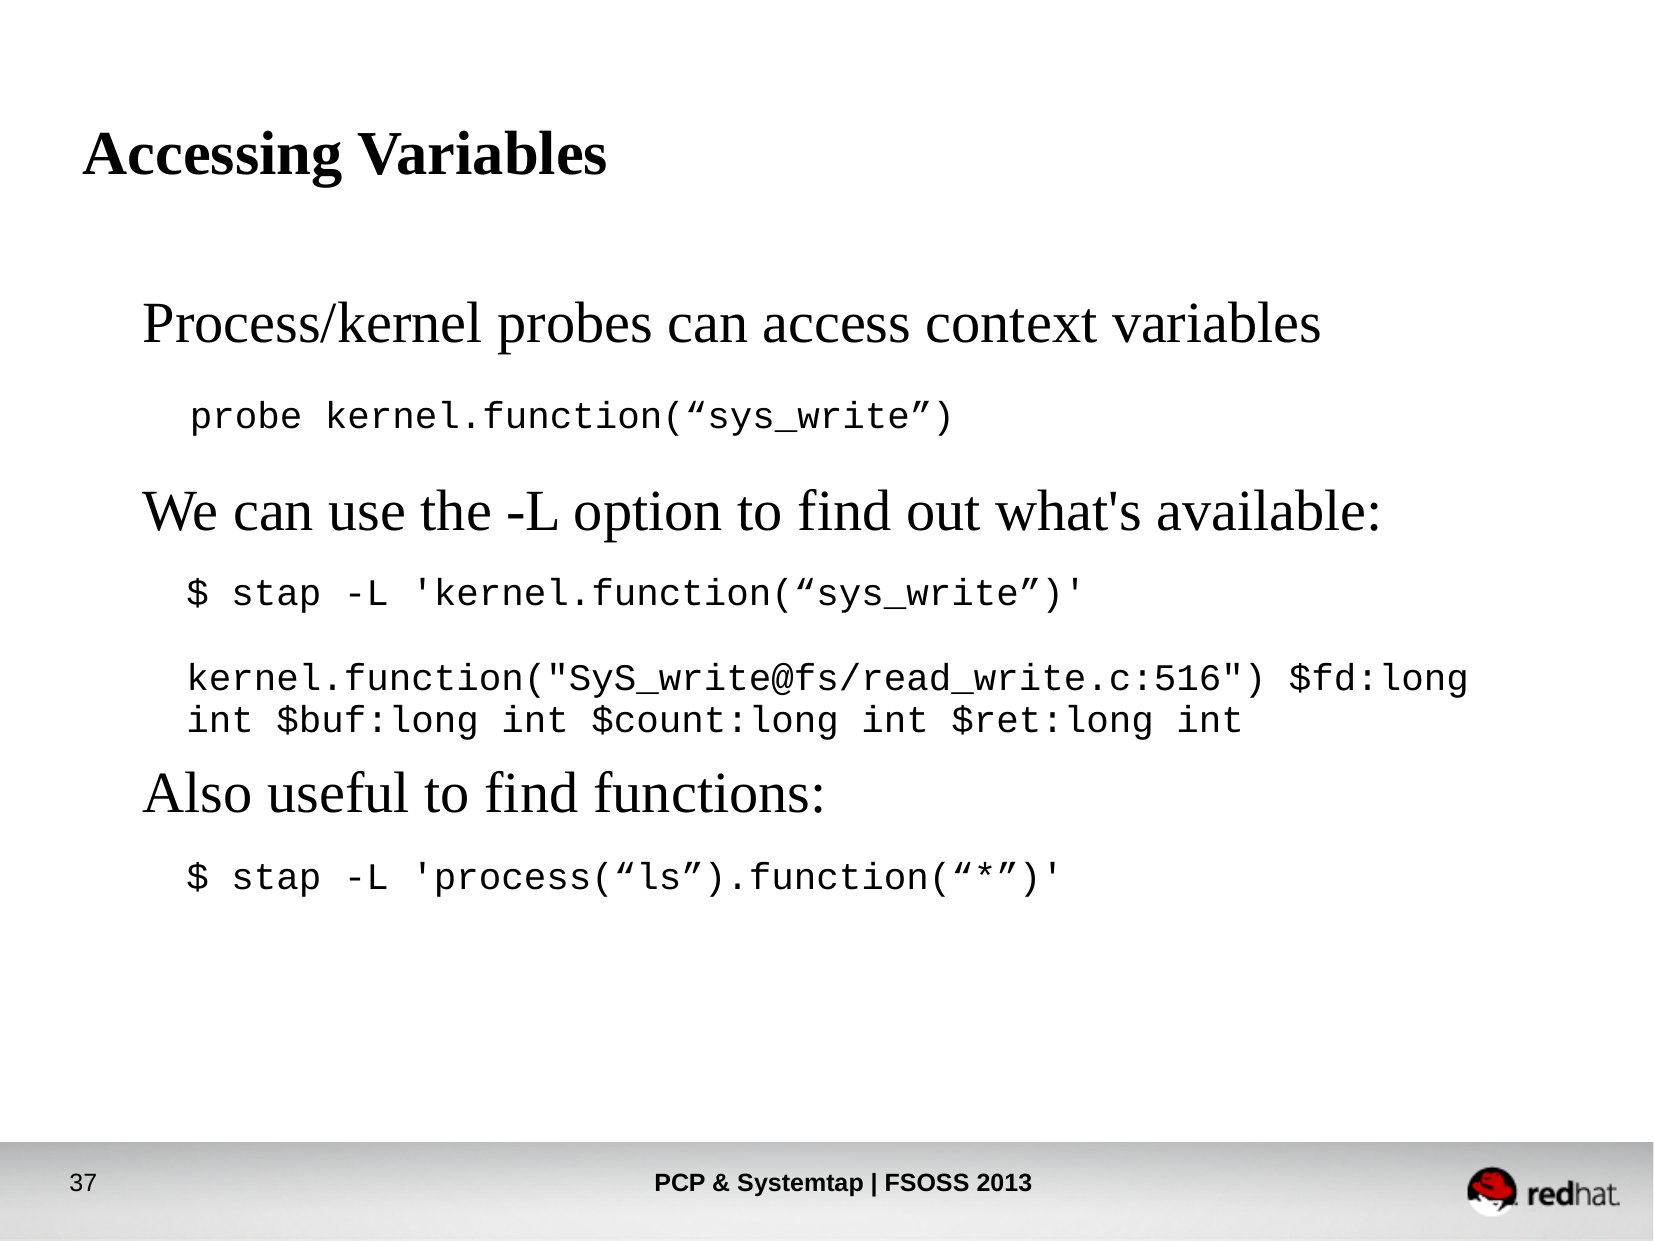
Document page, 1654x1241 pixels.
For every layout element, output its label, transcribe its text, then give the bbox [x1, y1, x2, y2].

text_box $ stap -L 'process(“ls”).function(“*”)' [171, 850, 1516, 926]
picture [0, 1142, 1654, 1241]
text_box $ stap -L 'kernel.function(“sys_write”)' kernel.function("SyS_write@fs/read_write.c:516") $fd:long int $buf:long int $count:long int $ret:long int [171, 566, 1516, 794]
text_box probe kernel.function(“sys_write”) [130, 390, 1474, 466]
list Process/kernel probes can access context variables We can use the -L option to find out what's available: Also useful to find functions: [82, 290, 1538, 1094]
title Accessing Variables [82, 49, 1571, 257]
